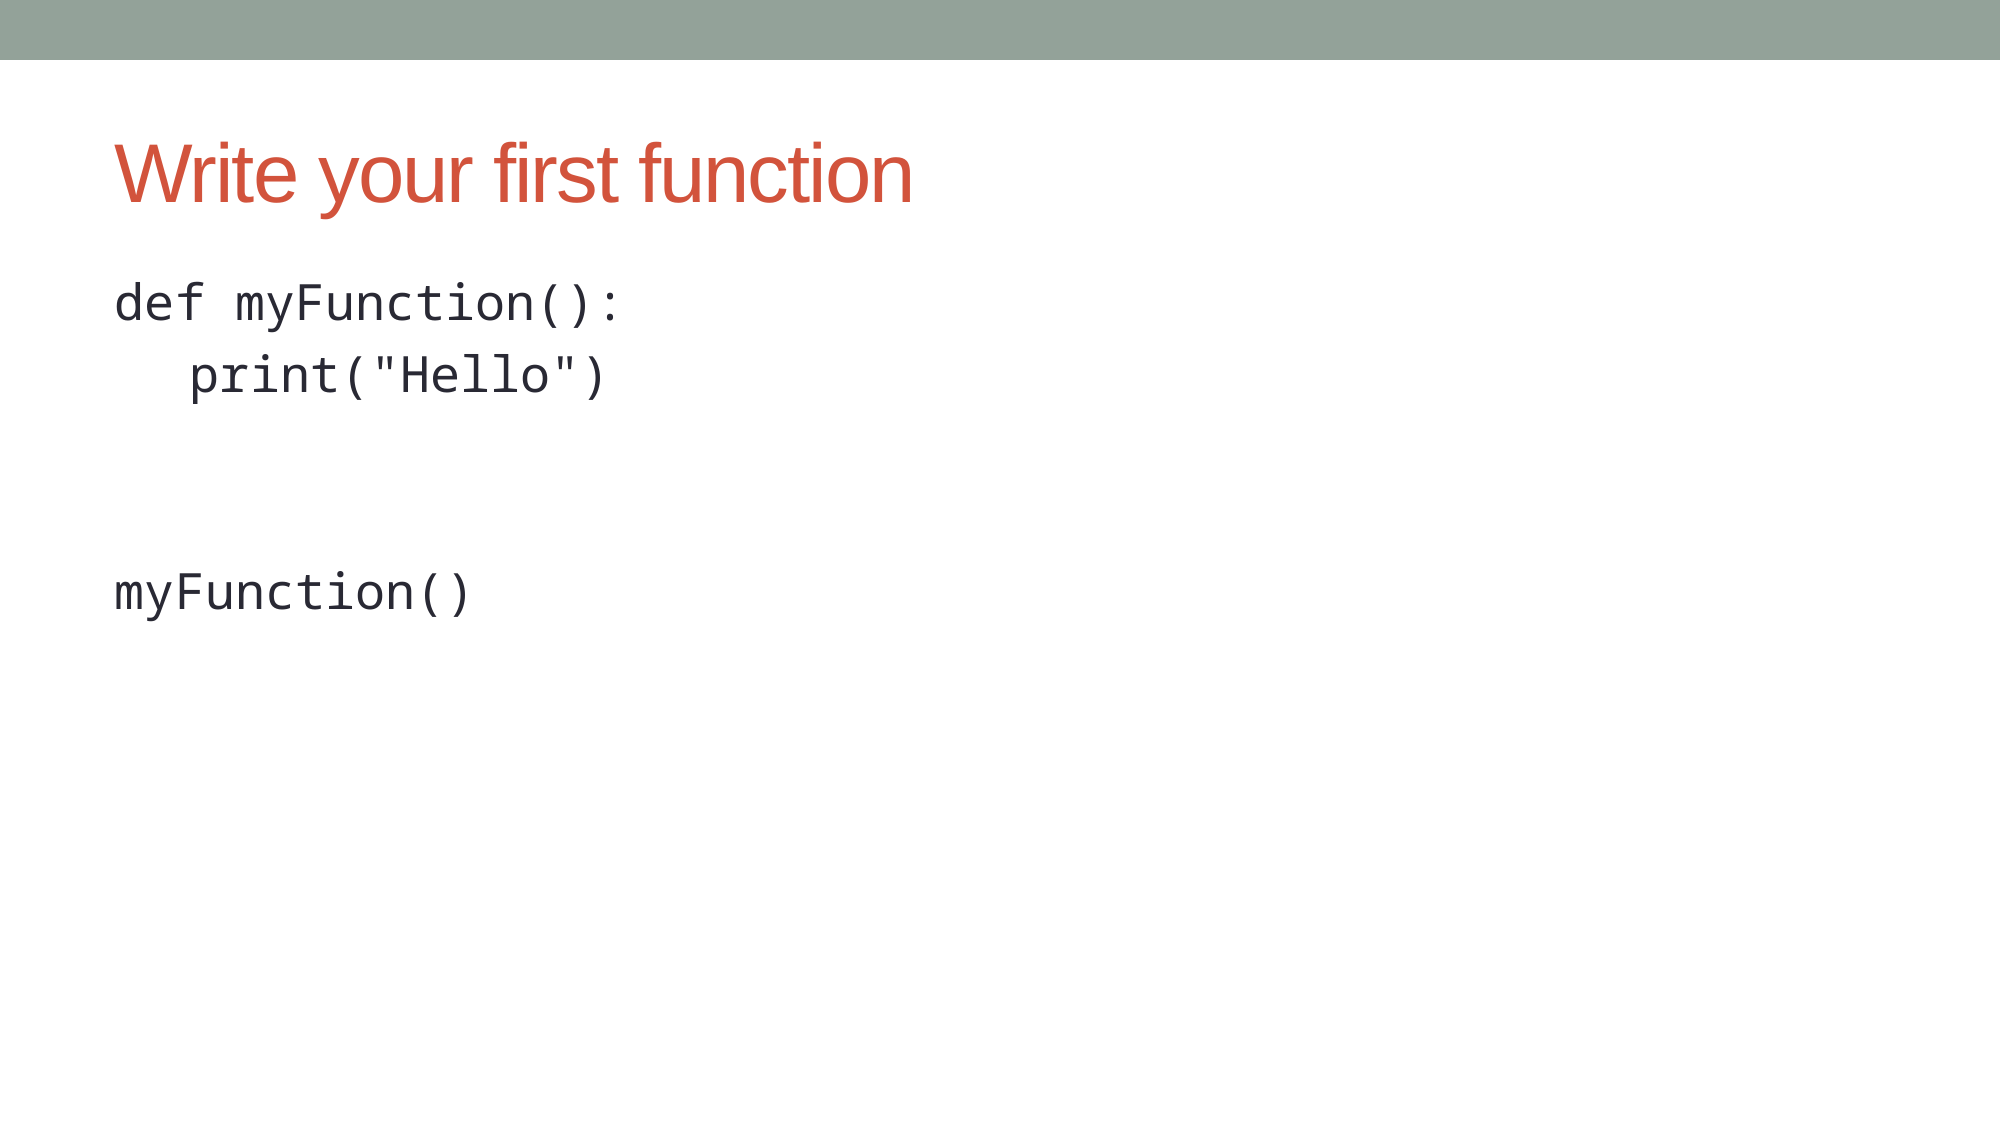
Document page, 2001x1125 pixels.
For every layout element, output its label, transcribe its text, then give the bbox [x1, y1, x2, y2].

title Write your first function [99, 87, 1900, 251]
list def myFunction(): print("Hello") myFunction() [99, 262, 1900, 1063]
